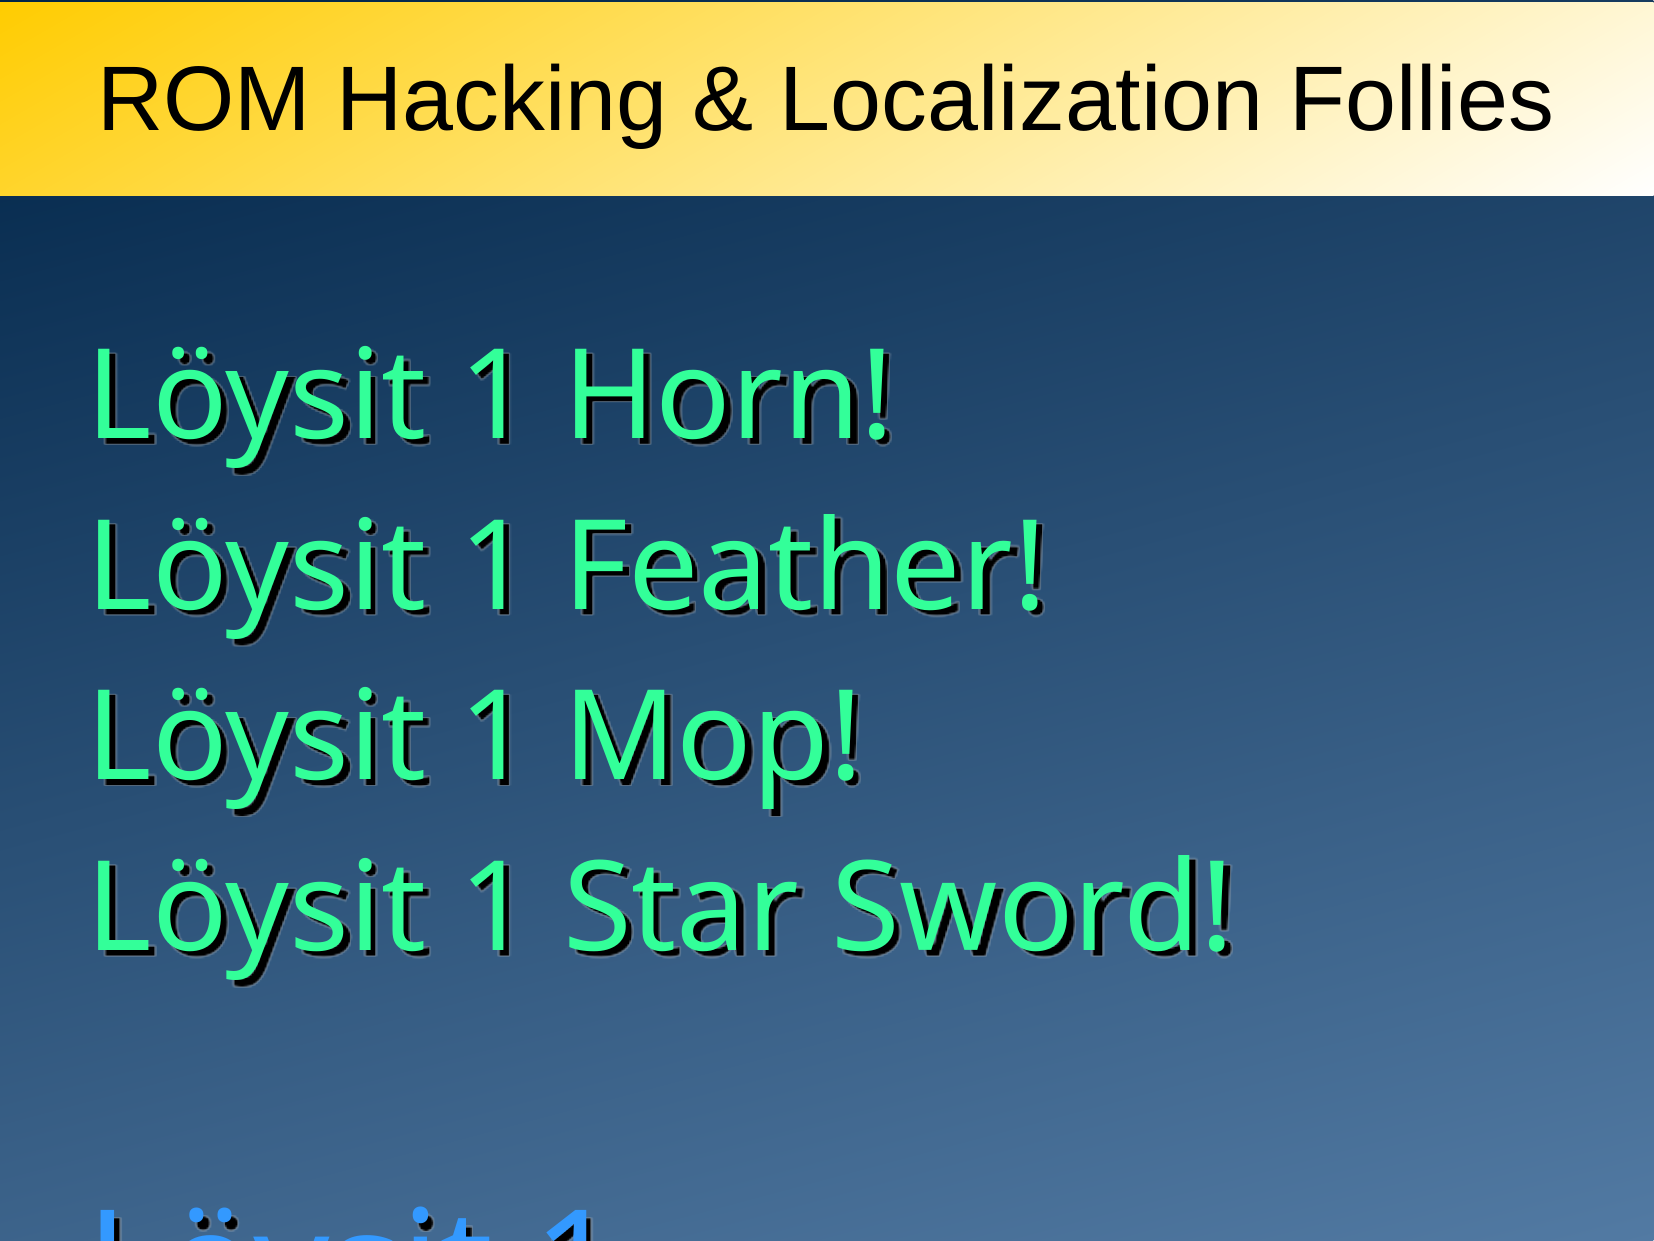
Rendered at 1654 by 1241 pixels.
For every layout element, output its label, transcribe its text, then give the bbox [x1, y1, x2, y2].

subtitle Löysit 1 Horn! Löysit 1 Feather! Löysit 1 Mop! Löysit 1 Star Sword! Löysit 1 >ITEM_NAME< [86, 304, 1576, 1127]
title ROM Hacking & Localization Follies [0, 2, 1654, 196]
